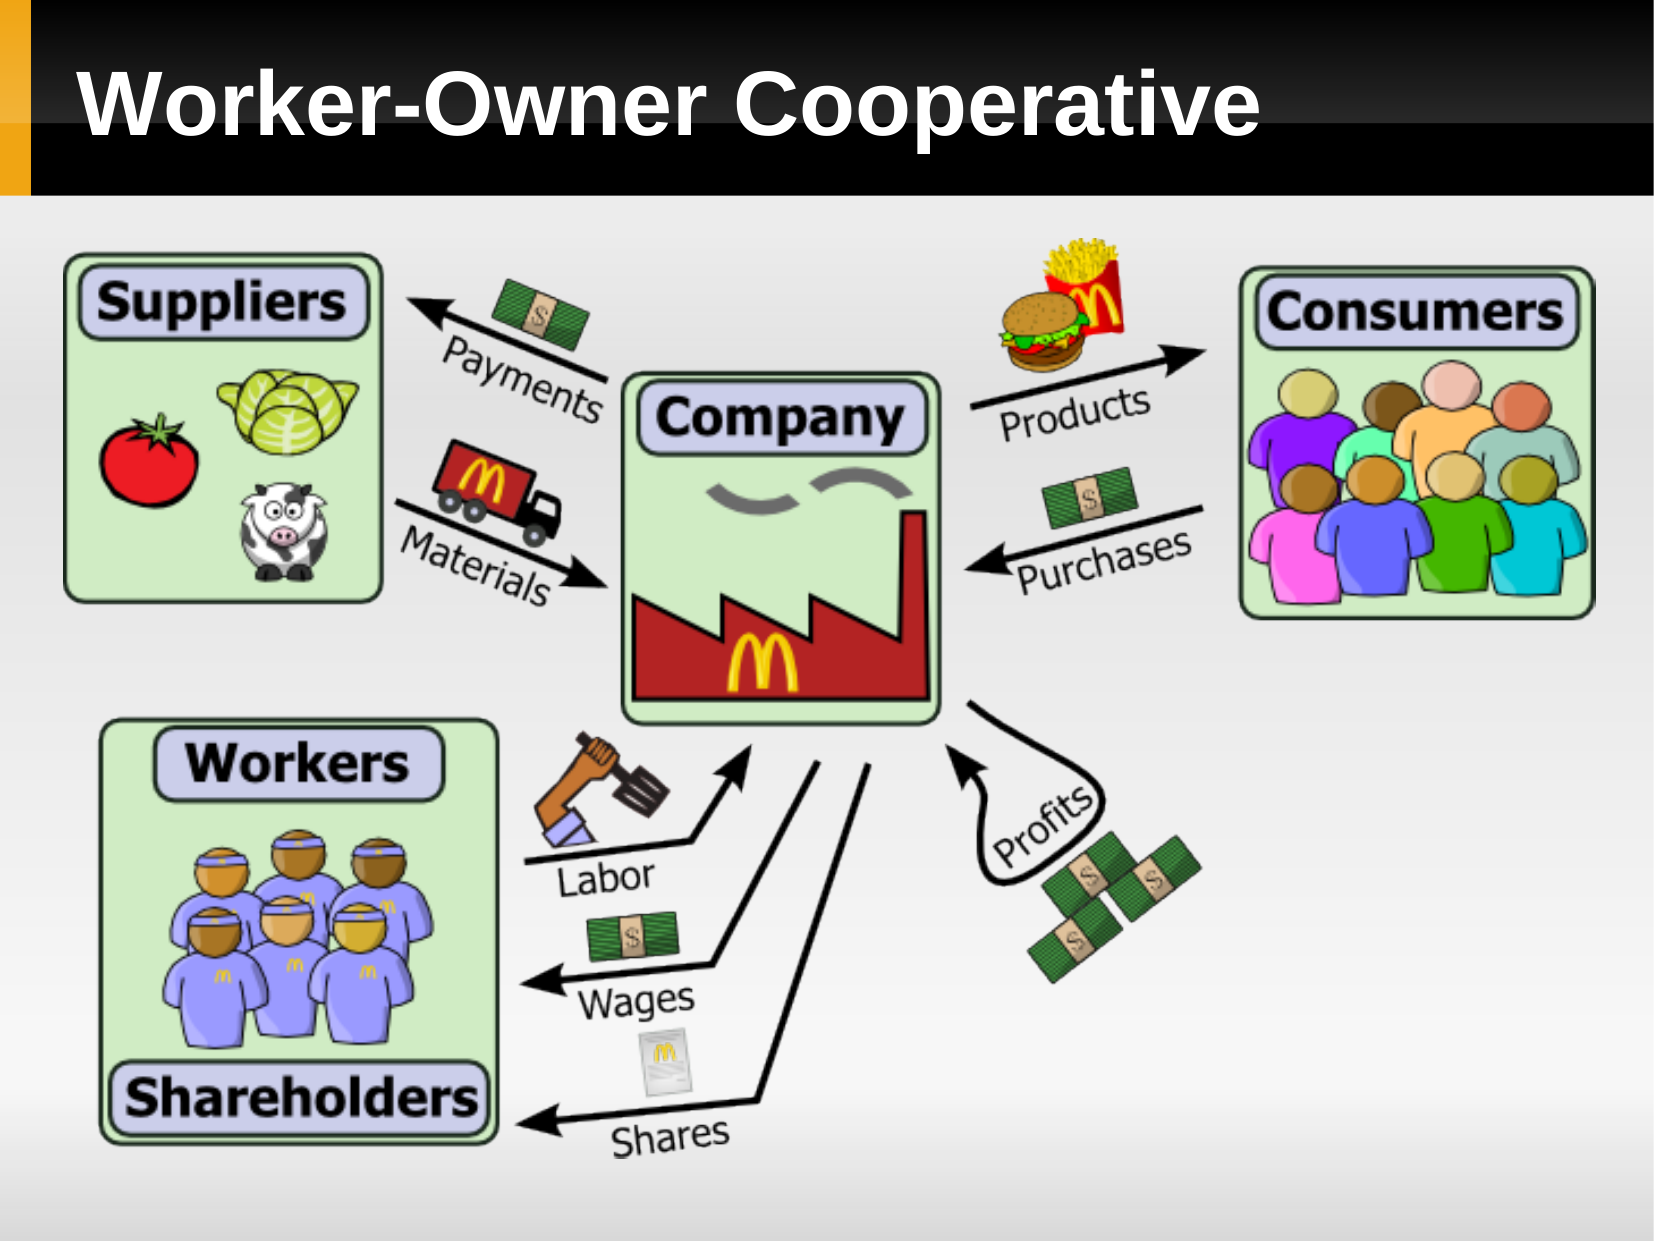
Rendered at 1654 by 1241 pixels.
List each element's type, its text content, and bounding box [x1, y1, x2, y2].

picture [0, 0, 1654, 1241]
title Worker-Owner Cooperative [76, 7, 1565, 200]
